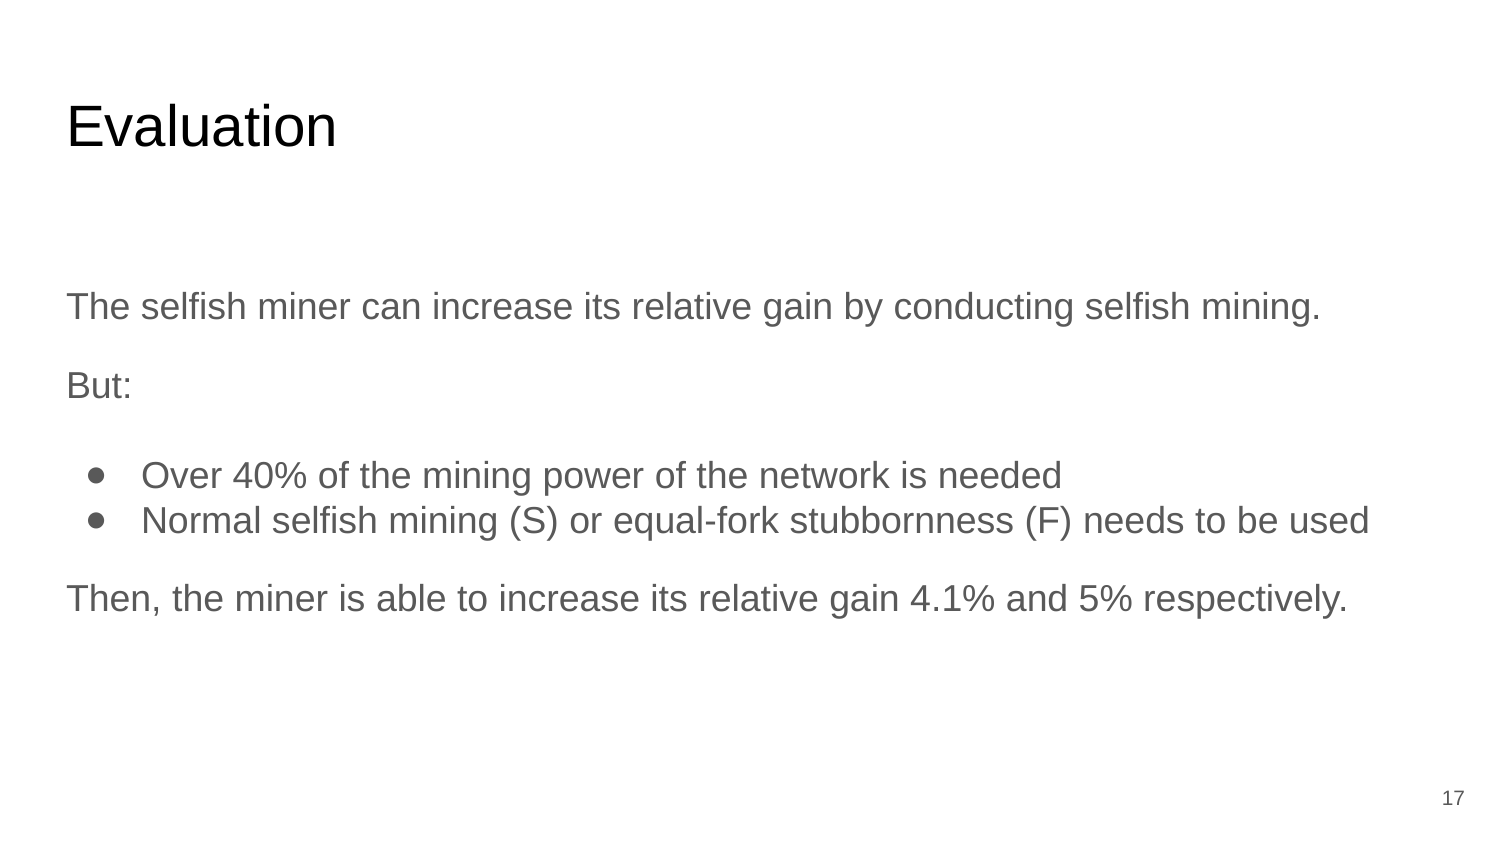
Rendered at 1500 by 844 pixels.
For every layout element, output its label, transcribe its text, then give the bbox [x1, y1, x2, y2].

list The selfish miner can increase its relative gain by conducting selfish mining. But: Over 40% of the mining power of the network is needed Normal selfish mining (S) or equal-fork stubbornness (F) needs to be used Then, the miner is able to increase its relative gain 4.1% and 5% respectively. [51, 189, 1449, 750]
title Evaluation [51, 72, 1449, 167]
